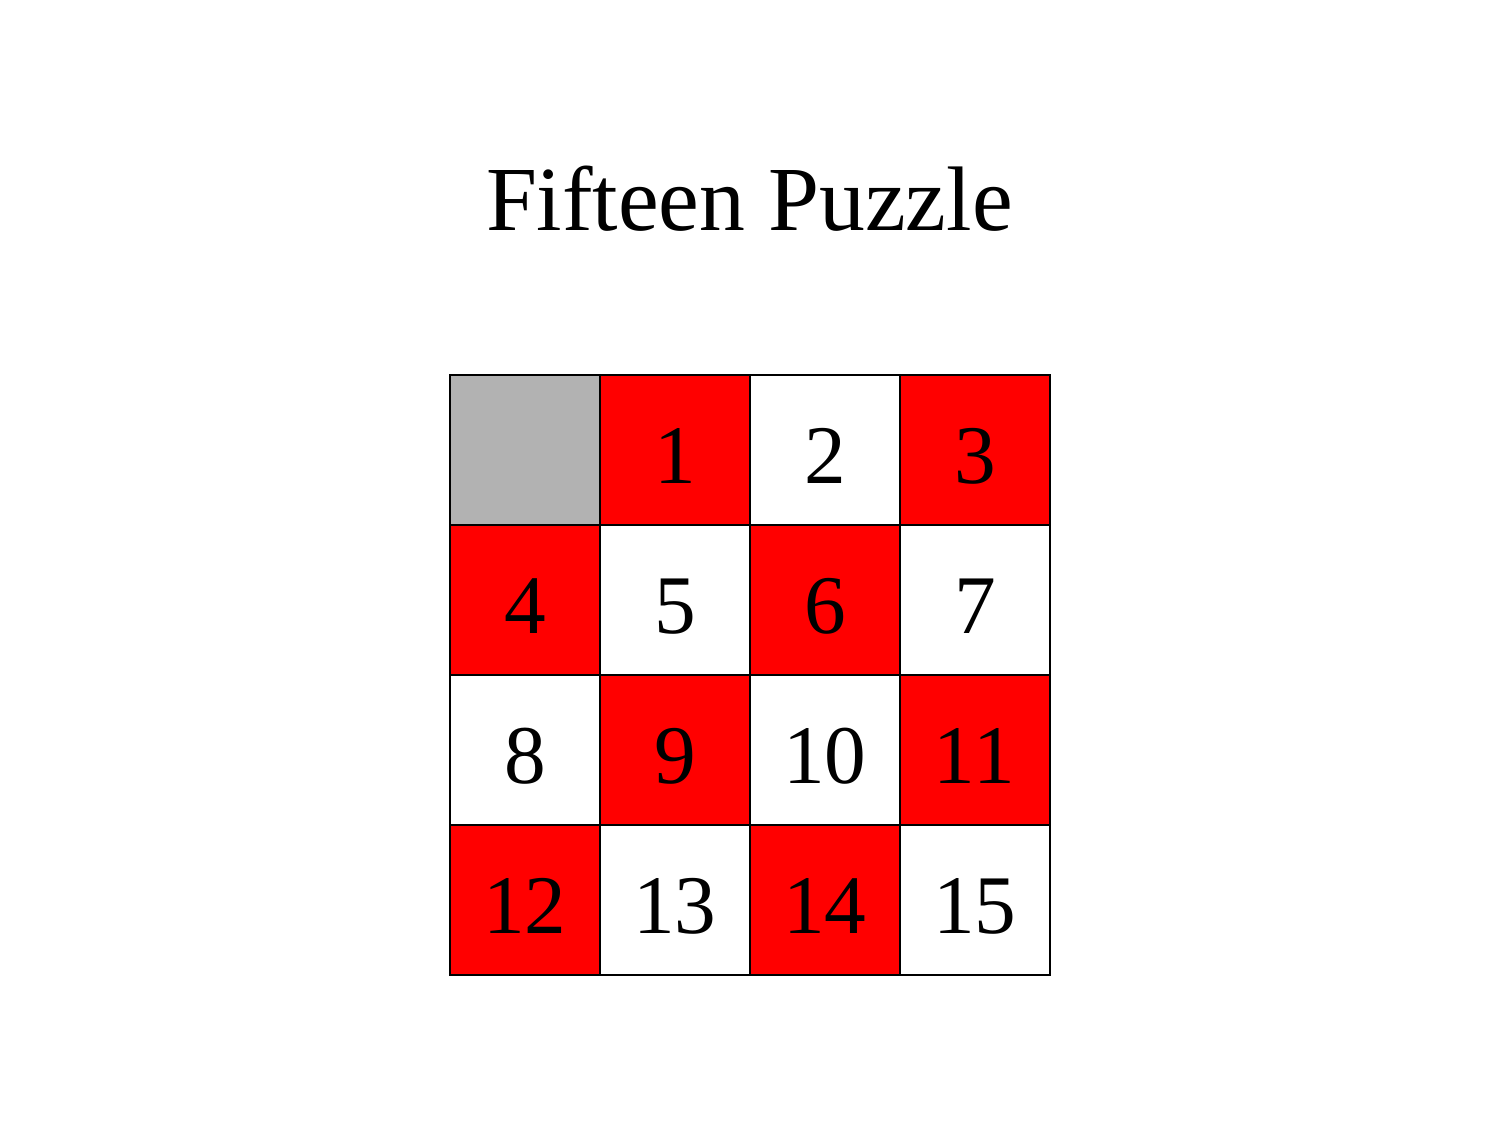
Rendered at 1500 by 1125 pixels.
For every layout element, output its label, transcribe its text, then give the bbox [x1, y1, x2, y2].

title Fifteen Puzzle [112, 99, 1388, 288]
text_box 9 [600, 675, 750, 825]
text_box 3 [900, 375, 1051, 525]
text_box 12 [450, 825, 600, 976]
text_box 5 [600, 525, 750, 675]
text_box 4 [450, 525, 600, 675]
text_box 7 [900, 525, 1051, 675]
text_box 11 [900, 675, 1051, 825]
text_box 6 [750, 525, 900, 675]
text_box 13 [600, 825, 750, 976]
text_box 15 [900, 825, 1051, 976]
text_box 10 [750, 675, 900, 825]
text_box [450, 375, 600, 525]
text_box 1 [600, 375, 750, 525]
text_box 2 [750, 375, 900, 525]
text_box 14 [750, 825, 900, 976]
text_box 8 [450, 675, 600, 825]
